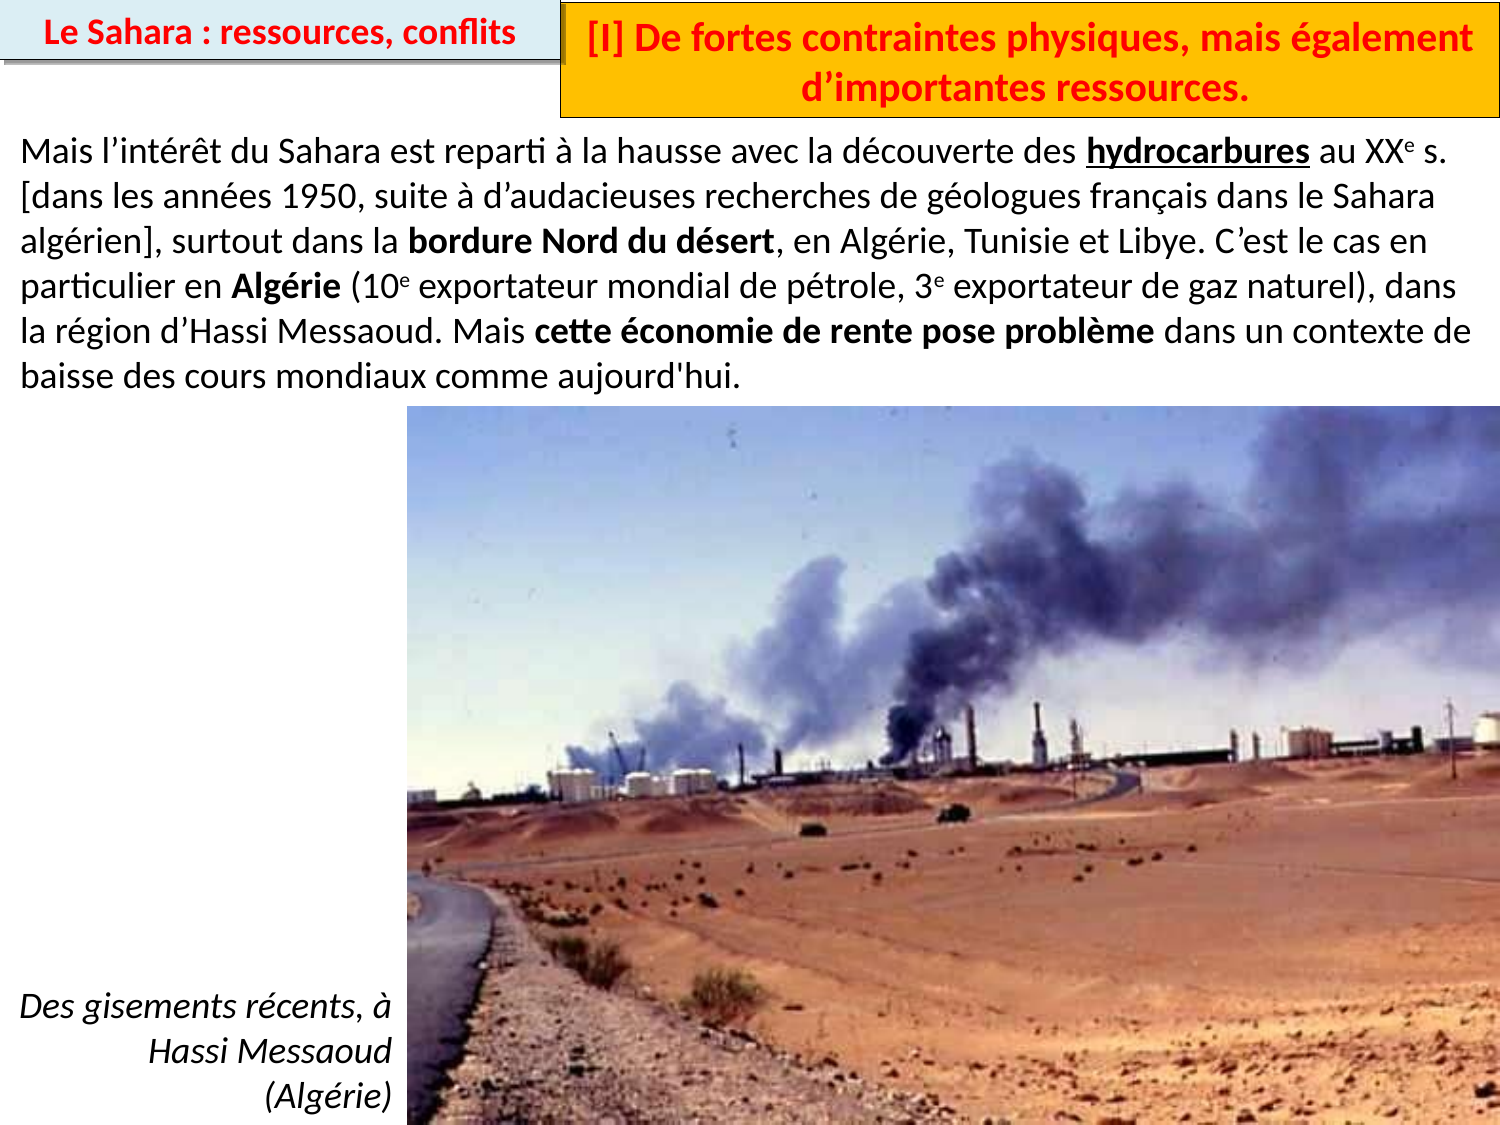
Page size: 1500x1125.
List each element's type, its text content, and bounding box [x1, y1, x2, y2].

text_box [I] De fortes contraintes physiques, mais également d’importantes ressources. [560, 2, 1500, 118]
picture [407, 406, 1500, 1125]
text_box Des gisements récents, à Hassi Messaoud (Algérie) [0, 973, 408, 1124]
text_box Mais l’intérêt du Sahara est reparti à la hausse avec la découverte des hydrocarbures au XXe s. [dans les années 1950, suite à d’audacieuses recherches de géologues français dans le Sahara algérien], surtout dans la bordure Nord du désert, en Algérie, Tunisie et Libye. C’est le cas en particulier en Algérie (10e exportateur mondial de pétrole, 3e exportateur de gaz naturel), dans la région d’Hassi Messaoud. Mais cette économie de rente pose problème dans un contexte de baisse des cours mondiaux comme aujourd'hui. [5, 118, 1500, 404]
text_box Le Sahara : ressources, conflits [0, 0, 561, 60]
